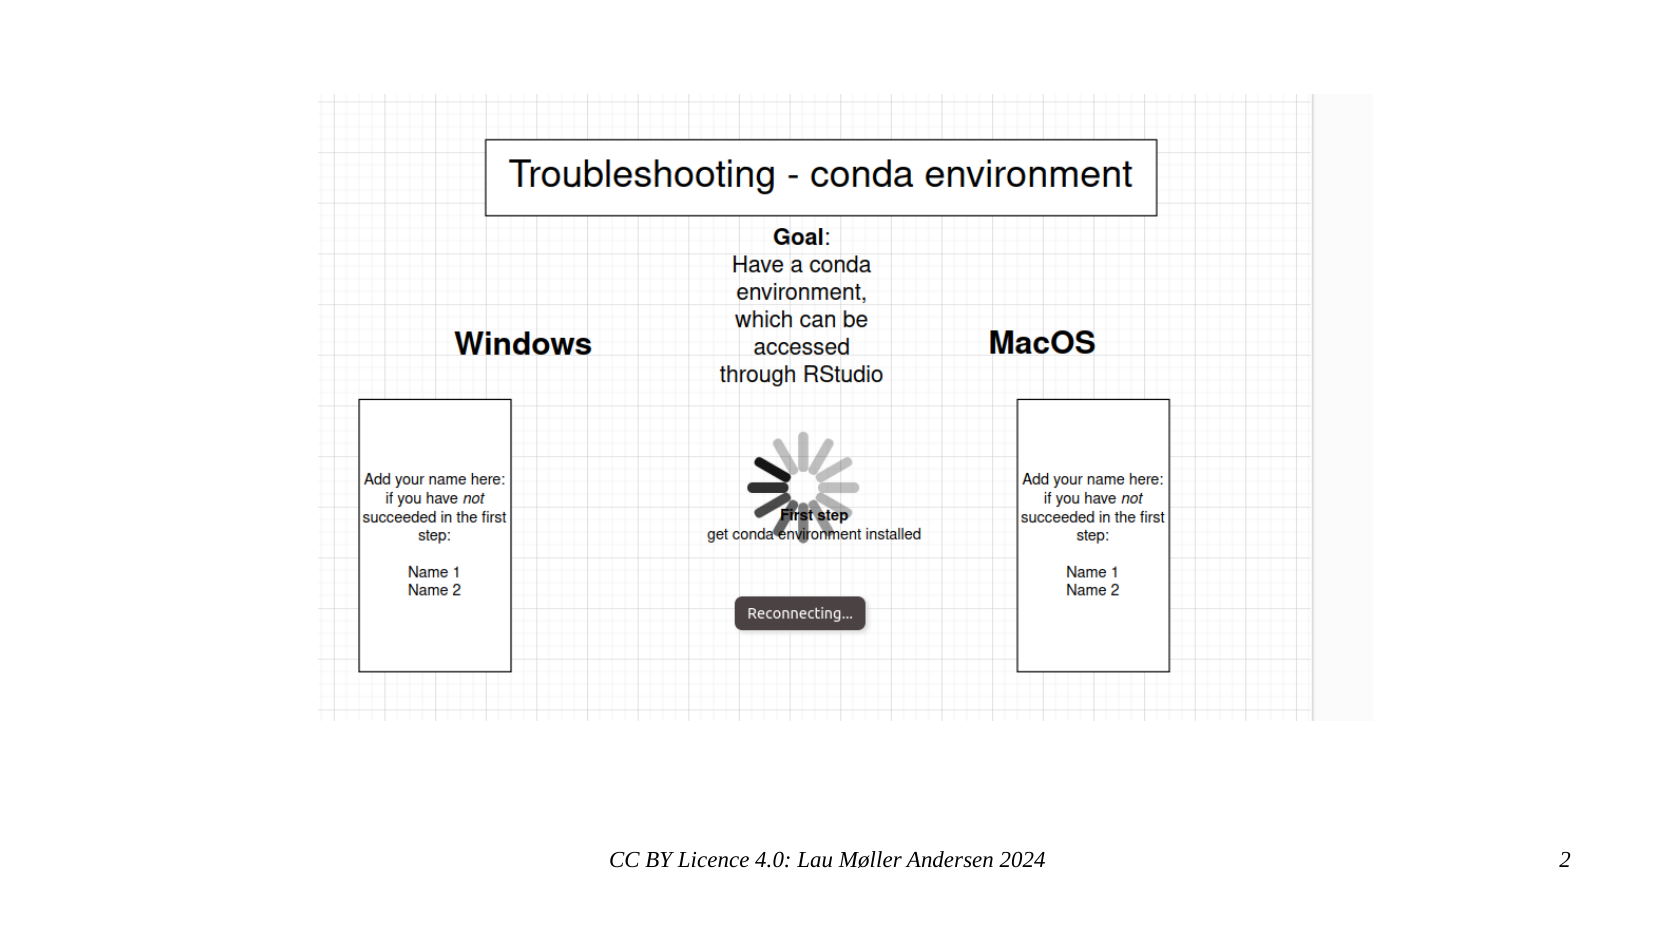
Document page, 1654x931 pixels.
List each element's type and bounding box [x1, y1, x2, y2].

picture [318, 94, 1373, 721]
